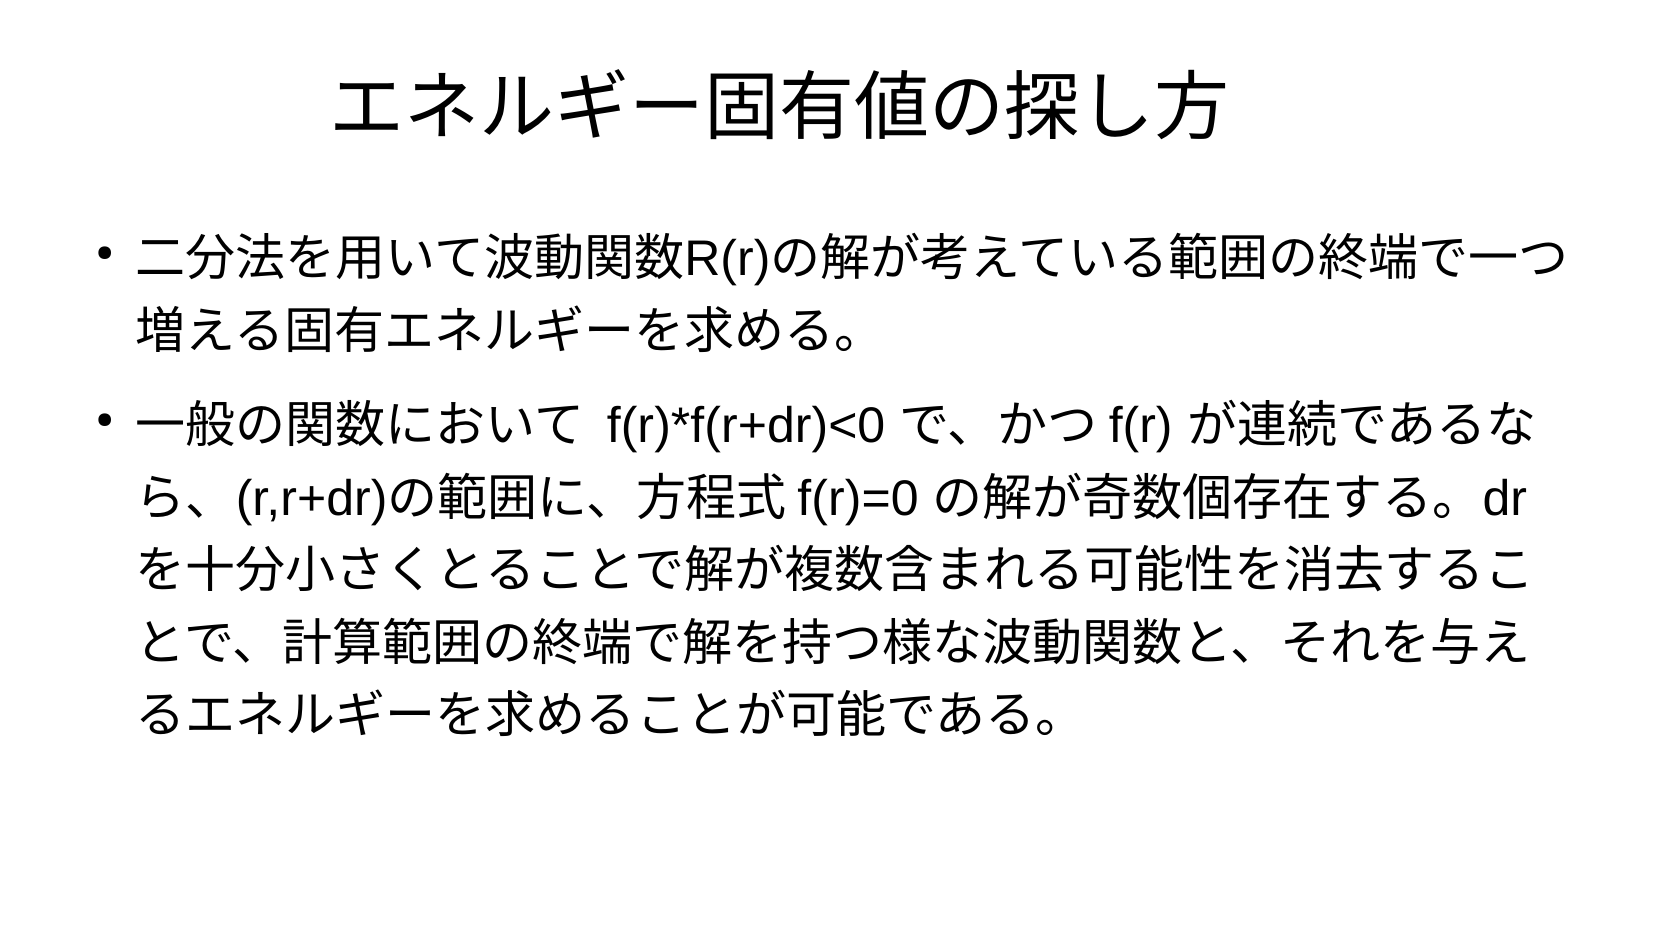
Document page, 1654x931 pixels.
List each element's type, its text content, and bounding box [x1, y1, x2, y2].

list 二分法を用いて波動関数R(r)の解が考えている範囲の終端で一つ増える固有エネルギーを求める。 一般の関数において f(r)*f(r+dr)<0 で、かつ f(r) が連続であるなら、(r,r+dr)の範囲に、方程式 f(r)=0 の解が奇数個存在する。drを十分小さくとることで解が複数含まれる可能性を消去することで、計算範囲の終端で解を持つ様な波動関数と、それを与えるエネルギーを求めることが可能である。 [82, 217, 1571, 758]
title エネルギー固有値の探し方 [35, 23, 1524, 179]
